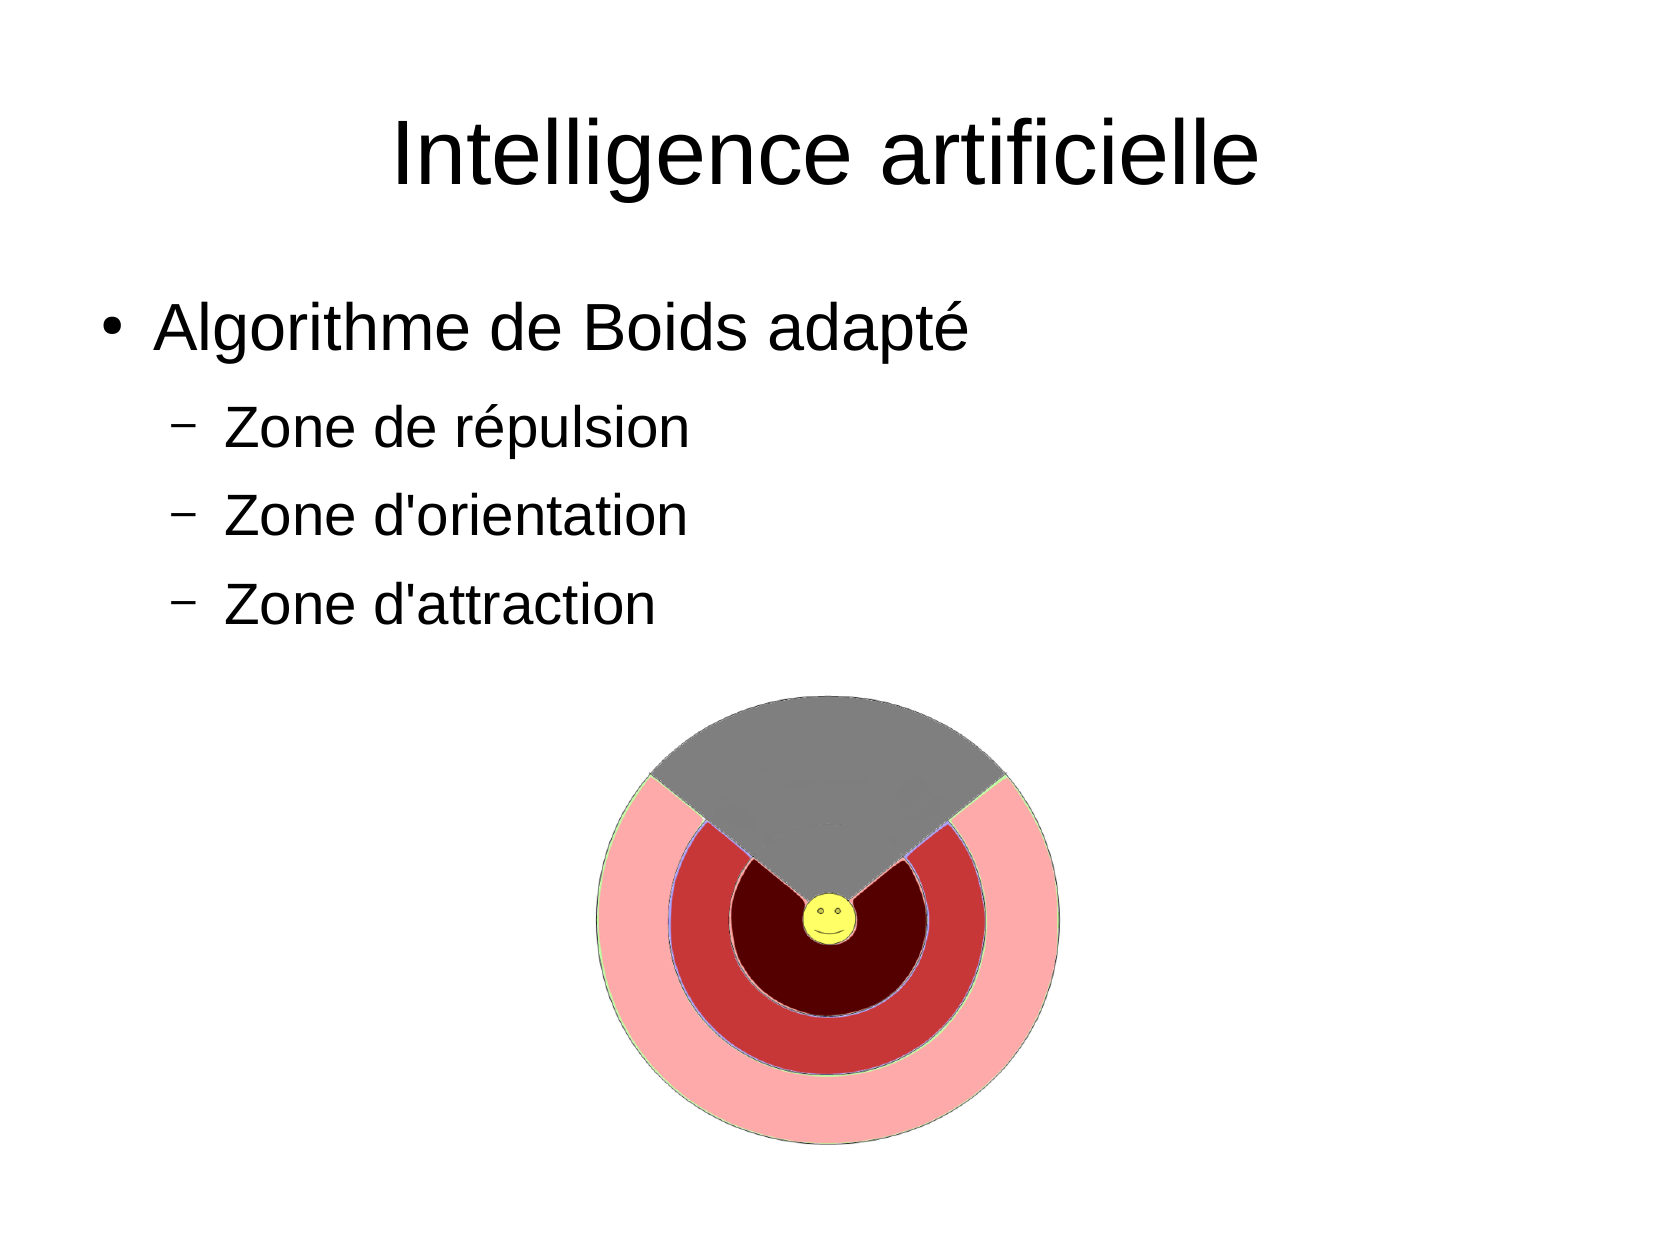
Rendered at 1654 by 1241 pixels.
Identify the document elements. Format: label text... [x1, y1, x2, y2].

title Intelligence artificielle [82, 49, 1571, 257]
list Algorithme de Boids adapté Zone de répulsion Zone d'orientation Zone d'attraction [82, 290, 1571, 1010]
picture [437, 644, 1223, 1182]
